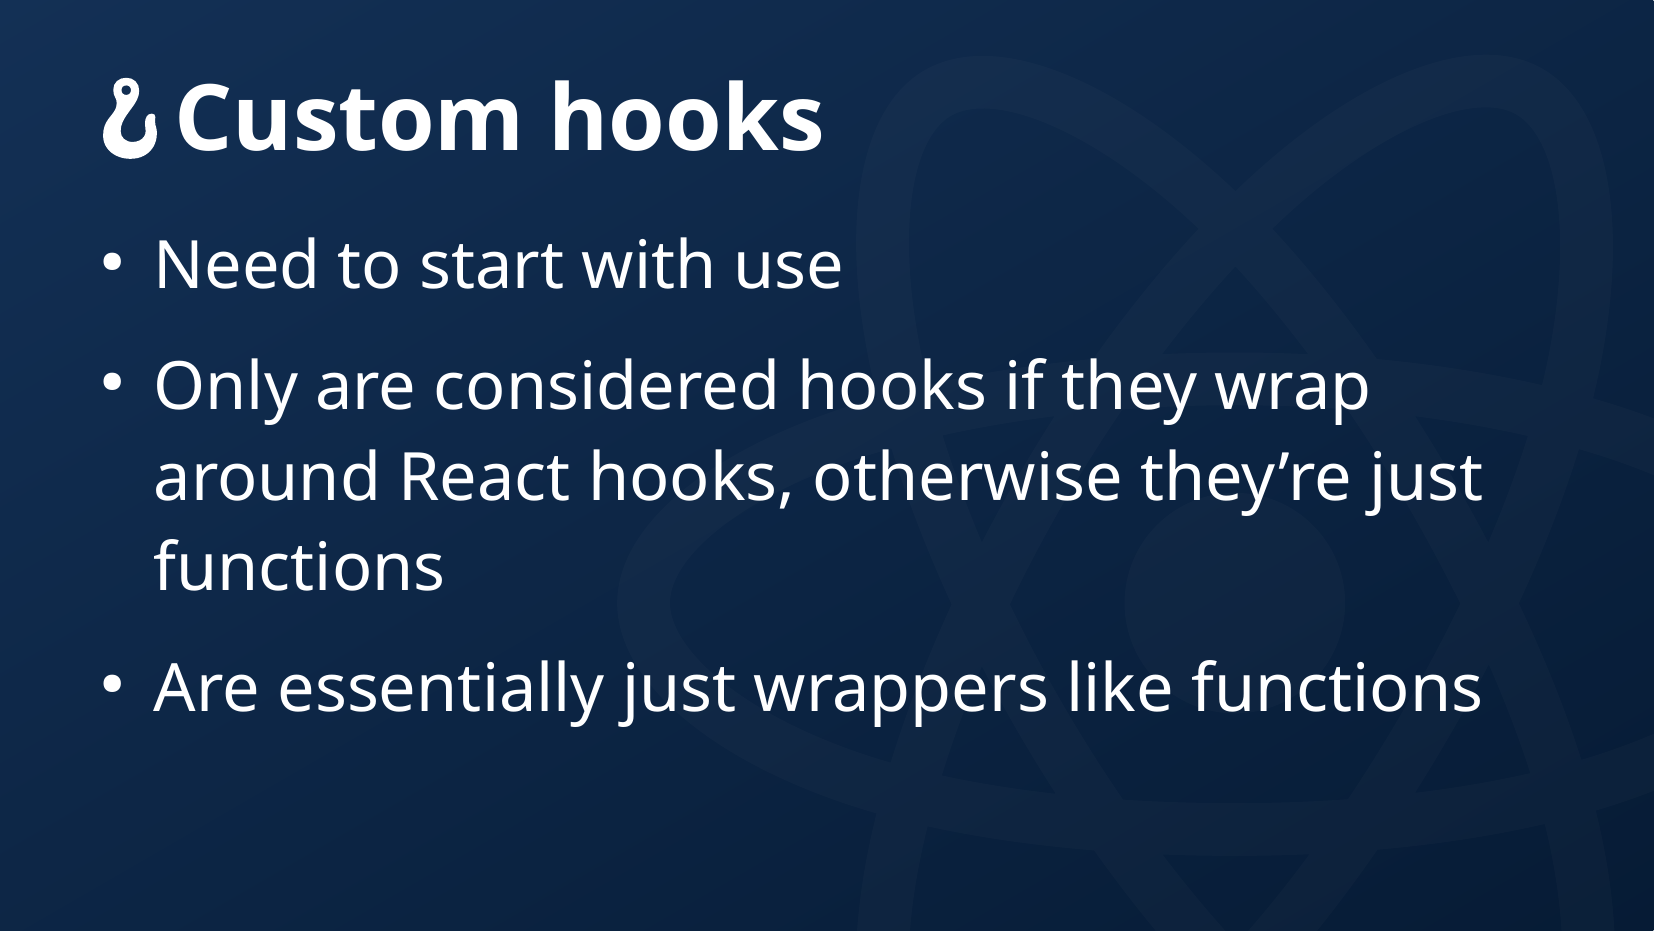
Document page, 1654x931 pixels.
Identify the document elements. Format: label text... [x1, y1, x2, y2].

list Need to start with use Only are considered hooks if they wrap around React hooks, otherwise they’re just functions Are essentially just wrappers like functions [82, 217, 1571, 758]
title 🪝Custom hooks [82, 37, 1571, 193]
